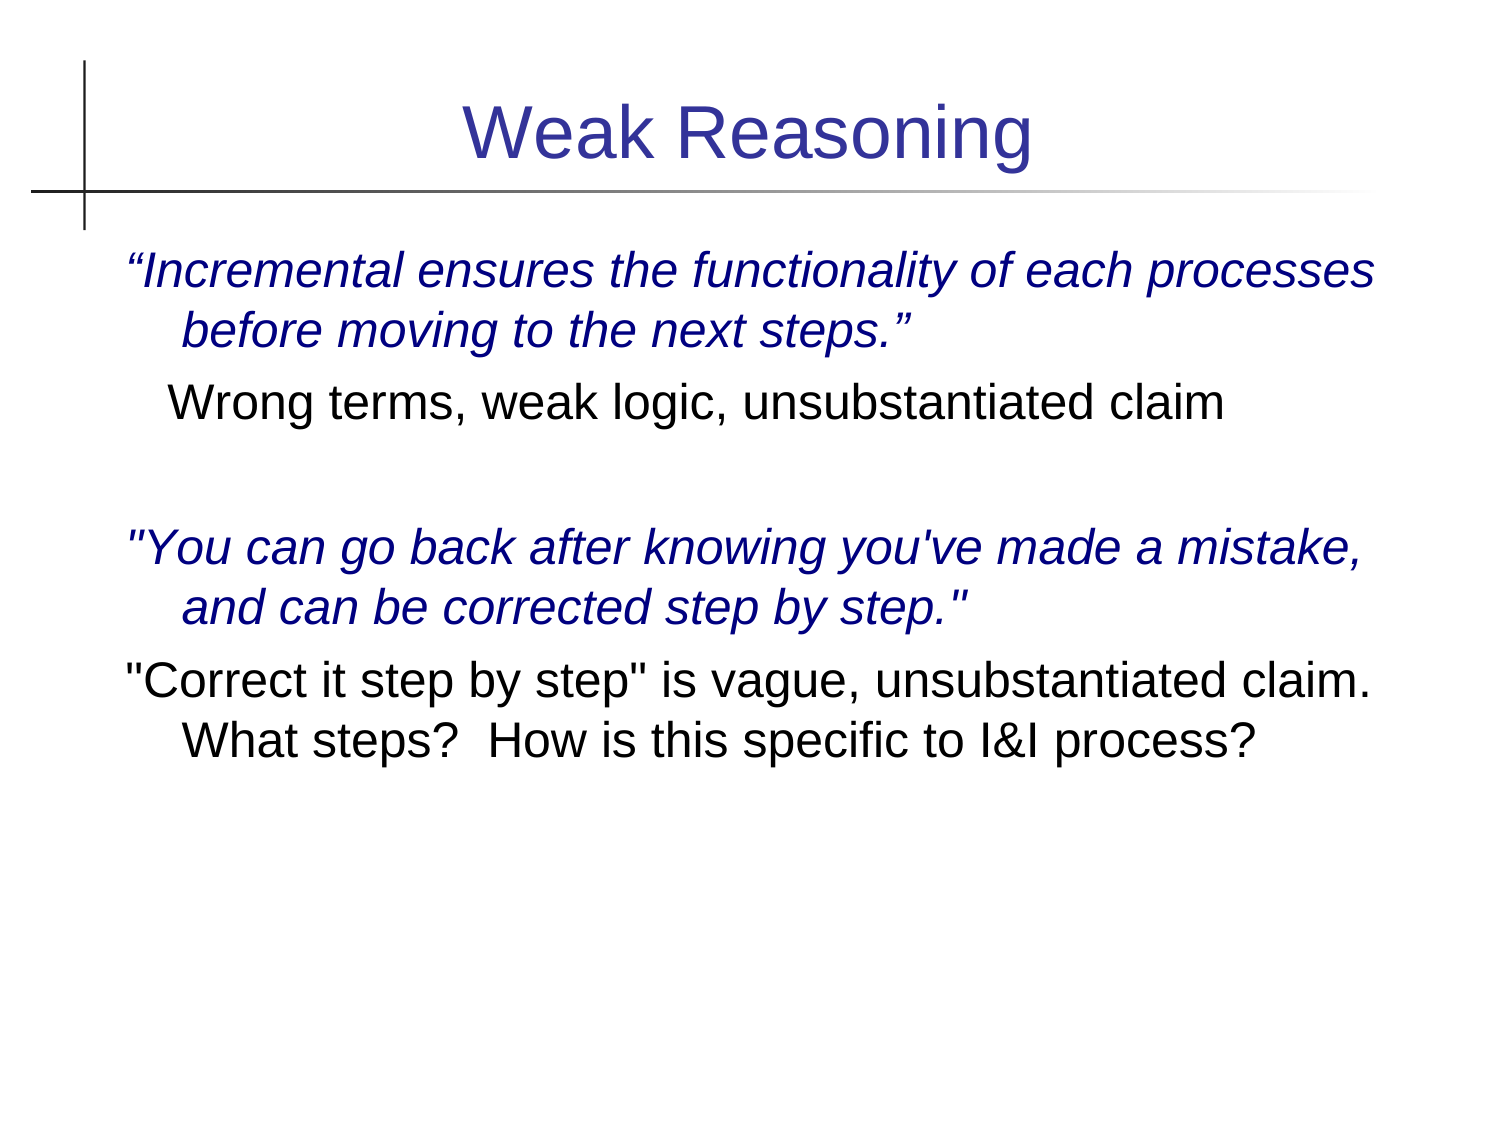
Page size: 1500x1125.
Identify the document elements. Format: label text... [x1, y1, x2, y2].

title Weak Reasoning [100, 42, 1397, 182]
list “Incremental ensures the functionality of each processes before moving to the next steps.” Wrong terms, weak logic, unsubstantiated claim "You can go back after knowing you've made a mistake, and can be corrected step by step." "Correct it step by step" is vague, unsubstantiated claim. What steps? How is this specific to I&I process? [110, 229, 1408, 1006]
